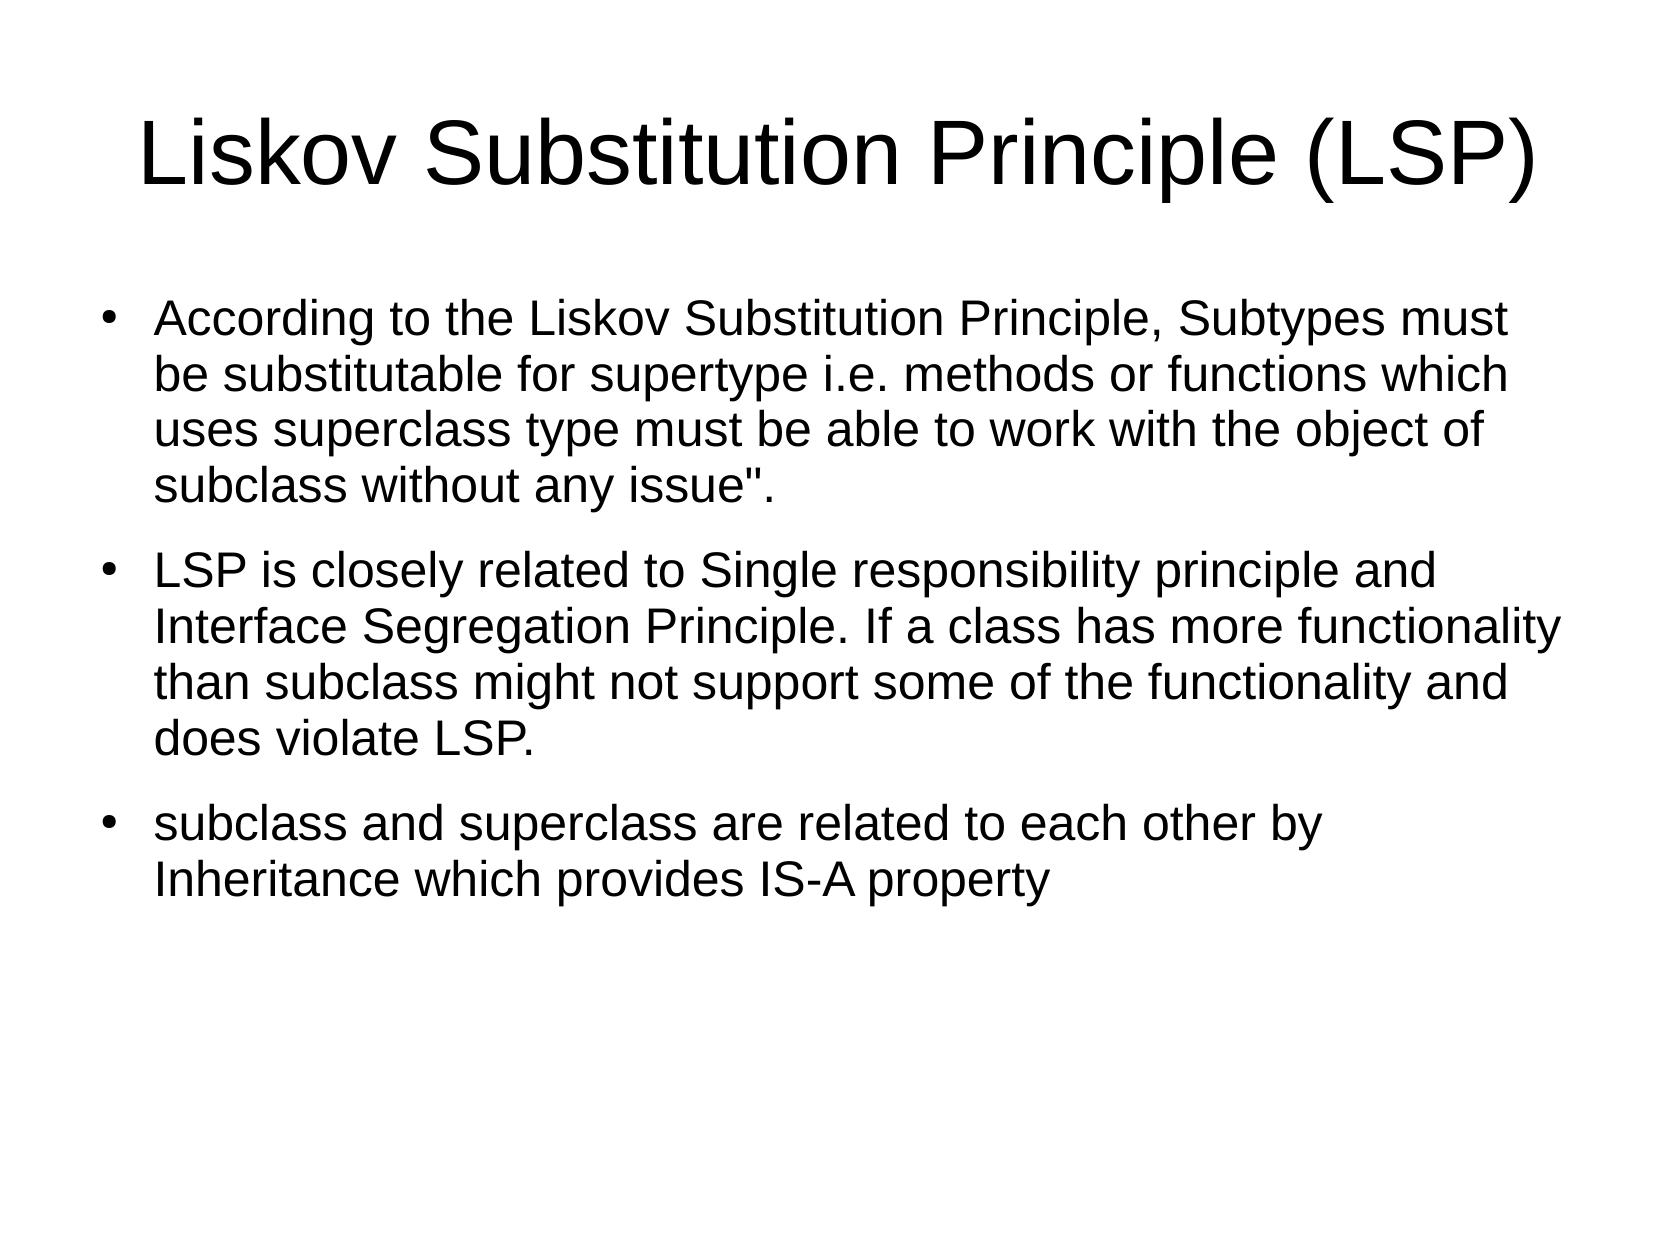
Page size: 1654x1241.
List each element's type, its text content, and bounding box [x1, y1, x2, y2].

list According to the Liskov Substitution Principle, Subtypes must be substitutable for supertype i.e. methods or functions which uses superclass type must be able to work with the object of subclass without any issue". LSP is closely related to Single responsibility principle and Interface Segregation Principle. If a class has more functionality than subclass might not support some of the functionality and does violate LSP. subclass and superclass are related to each other by Inheritance which provides IS-A property [82, 290, 1571, 1010]
title Liskov Substitution Principle (LSP) [82, 49, 1571, 257]
